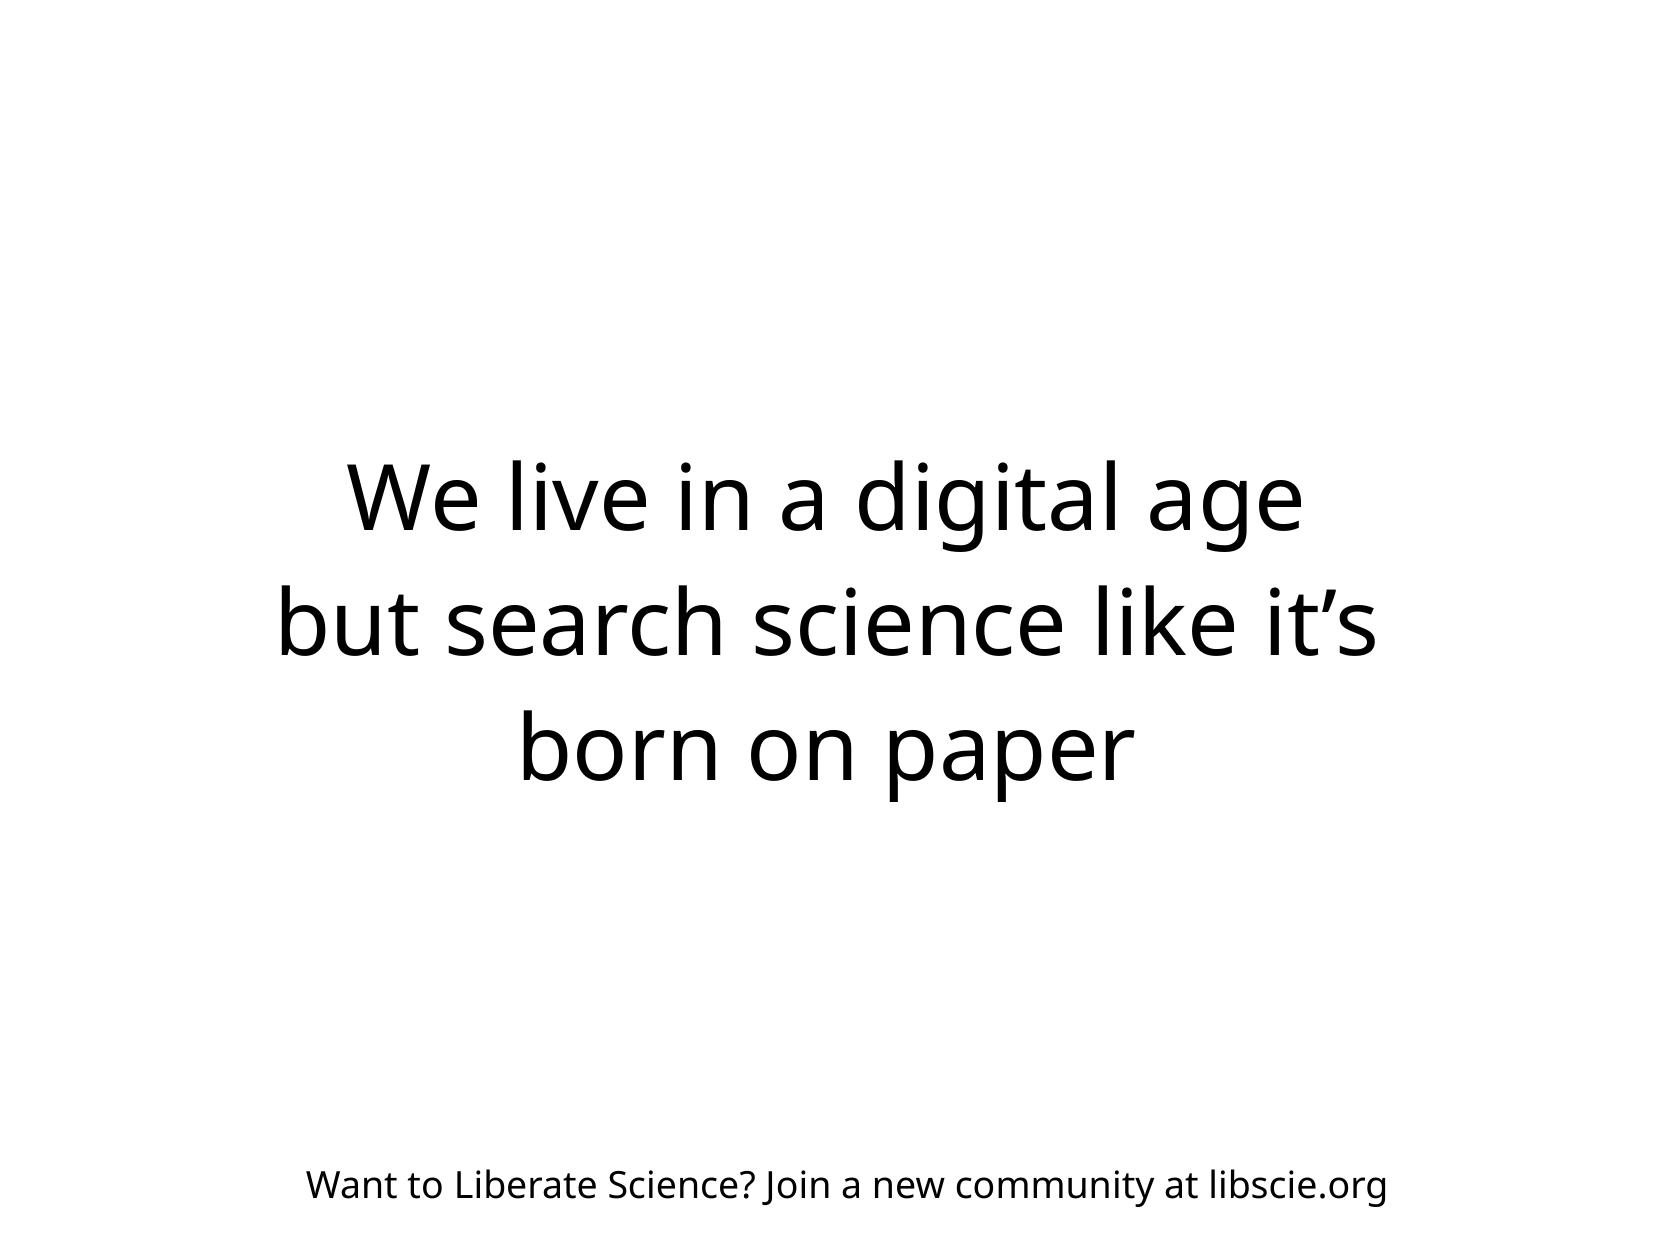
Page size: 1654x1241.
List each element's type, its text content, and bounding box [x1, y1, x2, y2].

title We live in a digital age but search science like it’s born on paper [82, 455, 1571, 786]
